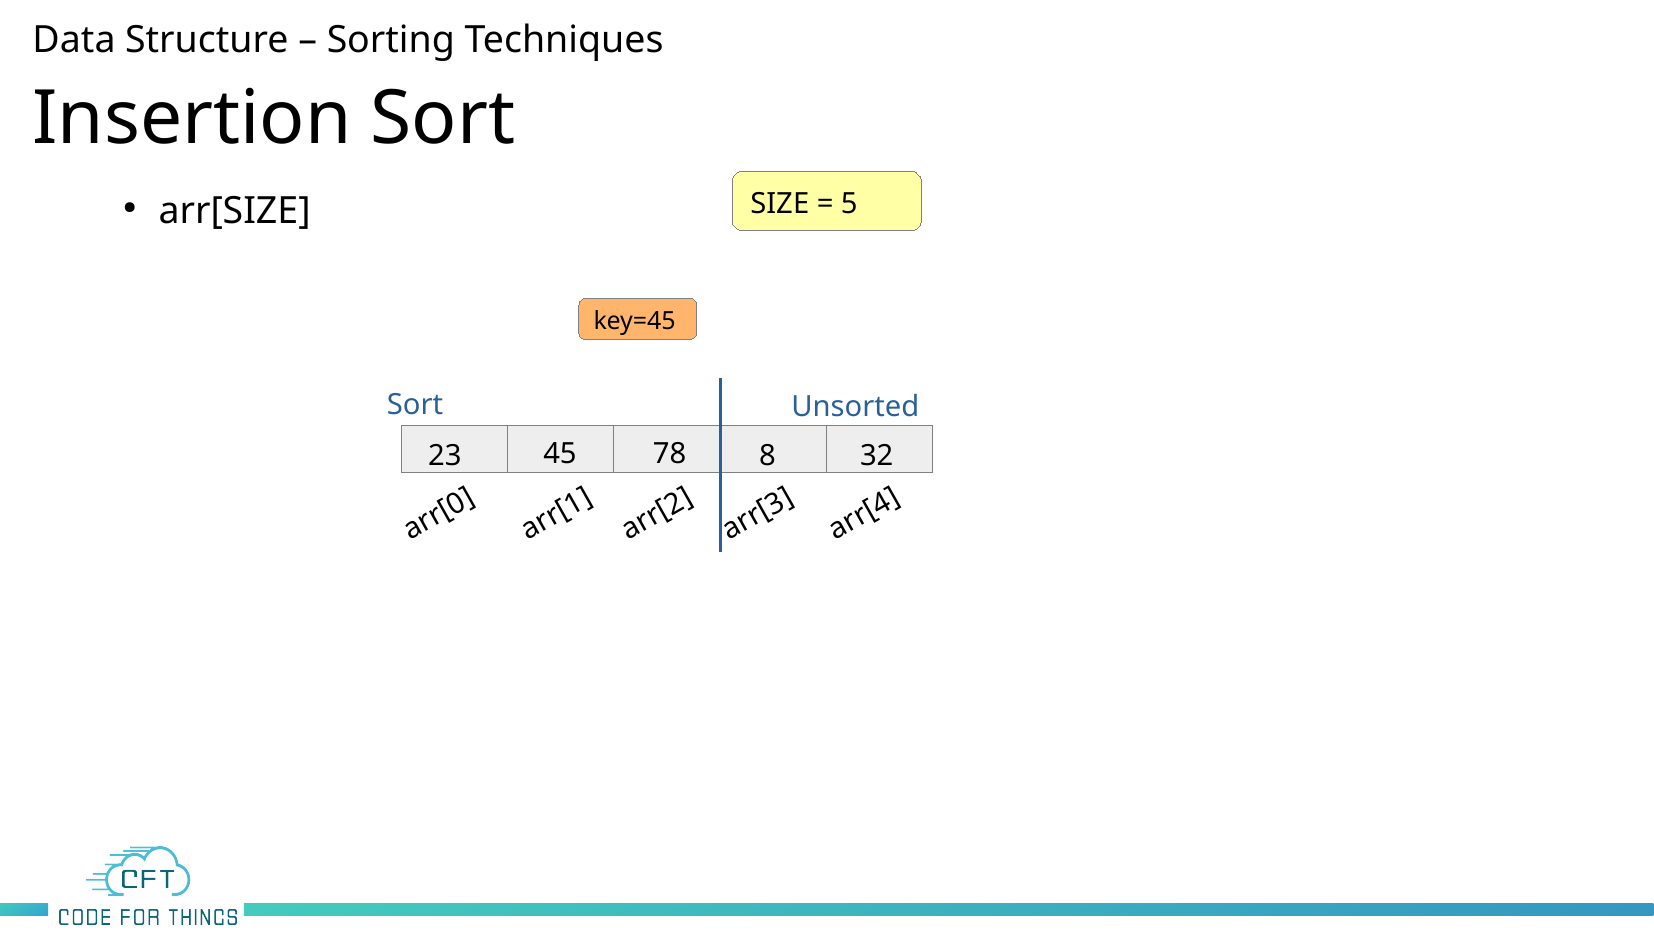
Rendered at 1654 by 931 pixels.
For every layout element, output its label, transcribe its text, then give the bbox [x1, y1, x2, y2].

text_box Sort [372, 375, 479, 425]
text_box key=45 [578, 295, 706, 340]
text_box Unsorted [776, 377, 977, 437]
text_box [732, 171, 922, 231]
text_box arr[1] [495, 461, 632, 587]
text_box 8 [744, 427, 793, 477]
text_box arr[3] [696, 450, 839, 566]
text_box [401, 425, 528, 473]
text_box arr[4] [806, 450, 957, 587]
text_box 45 [528, 425, 614, 475]
text_box [793, 437, 845, 473]
text_box arr[0] [377, 450, 519, 566]
text_box SIZE = 5 [735, 175, 916, 225]
text_box 23 [413, 427, 481, 477]
text_box 78 [638, 425, 719, 475]
picture [59, 846, 237, 925]
text_box [912, 437, 933, 473]
text_box arr[2] [596, 475, 719, 566]
text_box [614, 425, 638, 473]
text_box 32 [845, 437, 912, 477]
text_box [724, 425, 776, 473]
text_box arr[SIZE] [108, 176, 353, 243]
title Data Structure – Sorting Techniques Insertion Sort [32, 12, 1184, 166]
text_box arr[2] [722, 475, 733, 499]
